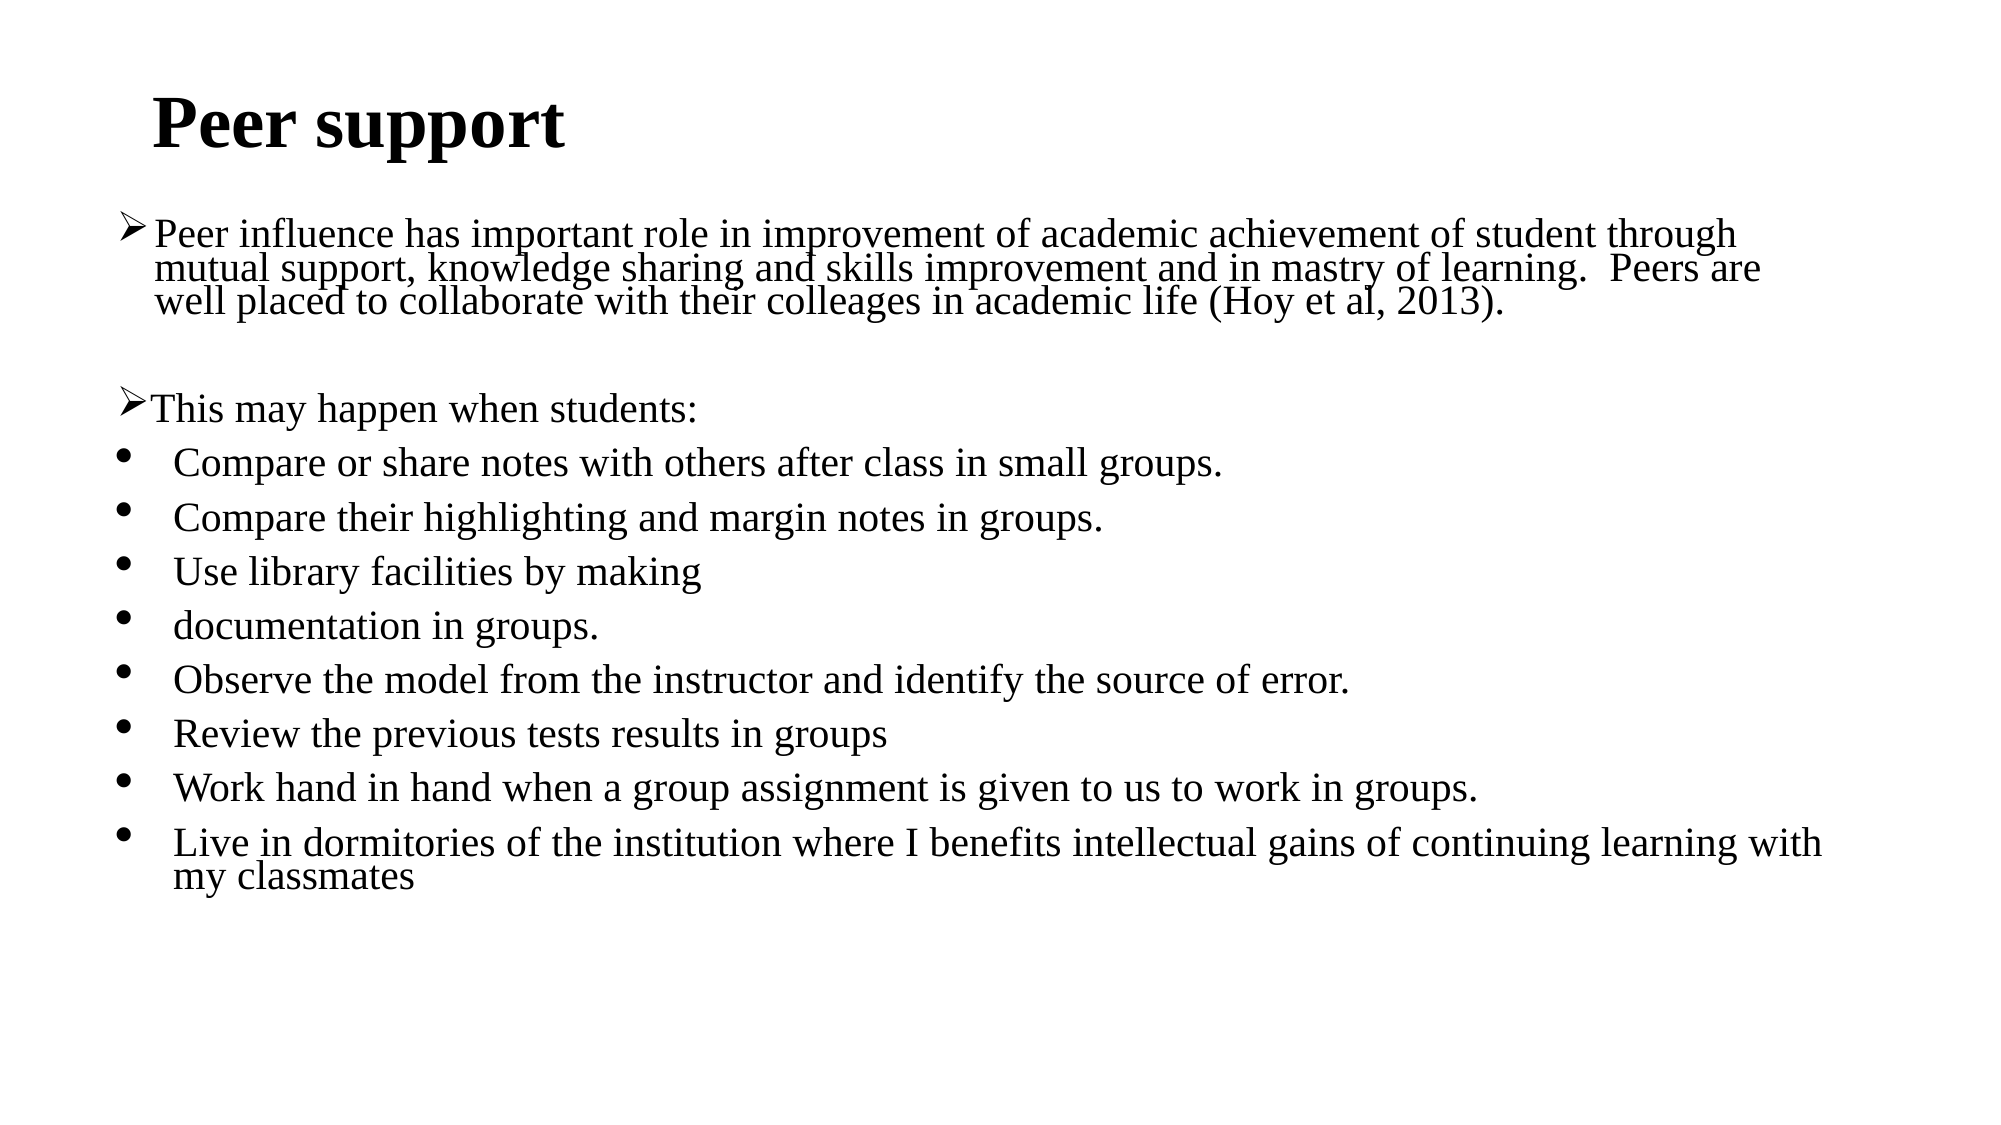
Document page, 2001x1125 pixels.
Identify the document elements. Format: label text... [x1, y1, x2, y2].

list Peer influence has important role in improvement of academic achievement of student through mutual support, knowledge sharing and skills improvement and in mastry of learning. Peers are well placed to collaborate with their colleages in academic life (Hoy et al, 2013). This may happen when students: Compare or share notes with others after class in small groups. Compare their highlighting and margin notes in groups. Use library facilities by making documentation in groups. Observe the model from the instructor and identify the source of error. Review the previous tests results in groups Work hand in hand when a group assignment is given to us to work in groups. Live in dormitories of the institution where I benefits intellectual gains of continuing learning with my classmates [101, 215, 1863, 1014]
title Peer support [137, 59, 1863, 215]
